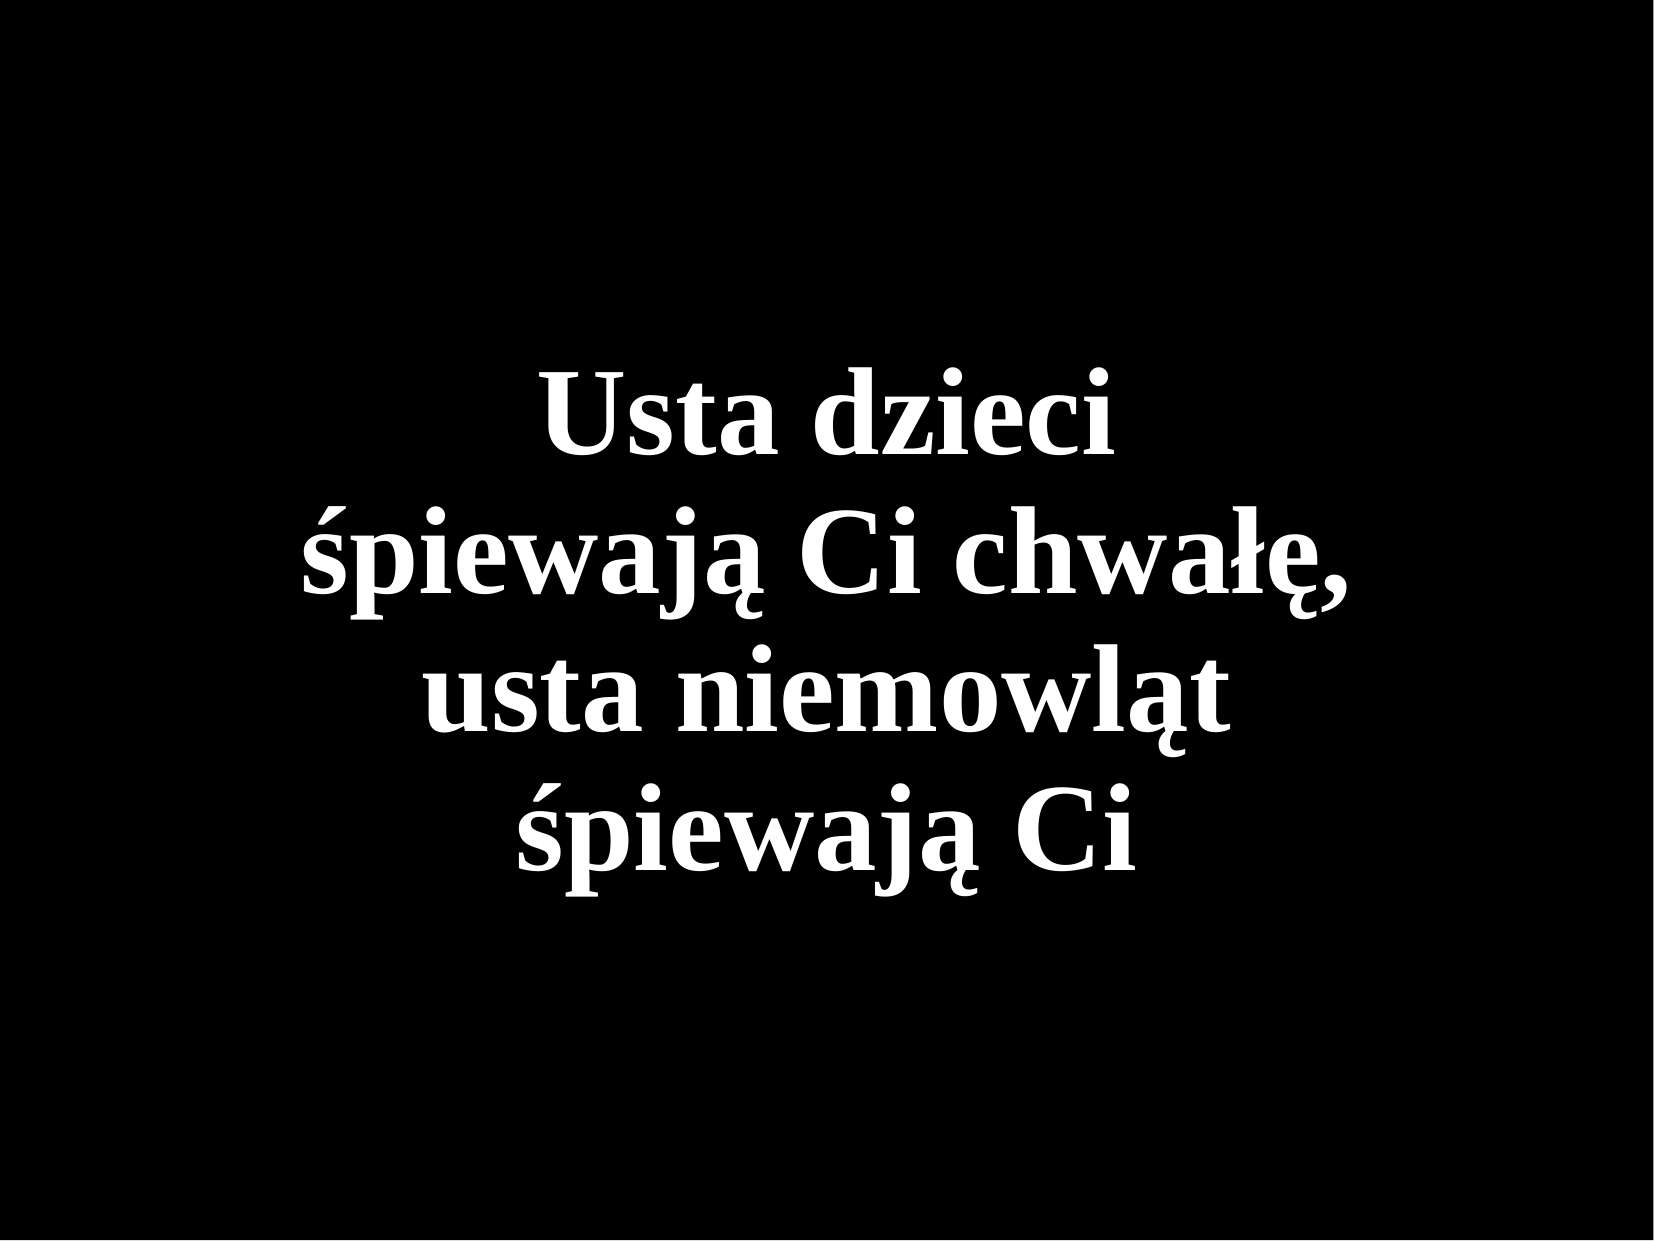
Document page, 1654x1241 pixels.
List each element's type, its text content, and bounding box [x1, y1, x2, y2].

title Usta dzieci śpiewają Ci chwałę, usta niemowląt śpiewają Ci [0, 0, 1654, 1241]
